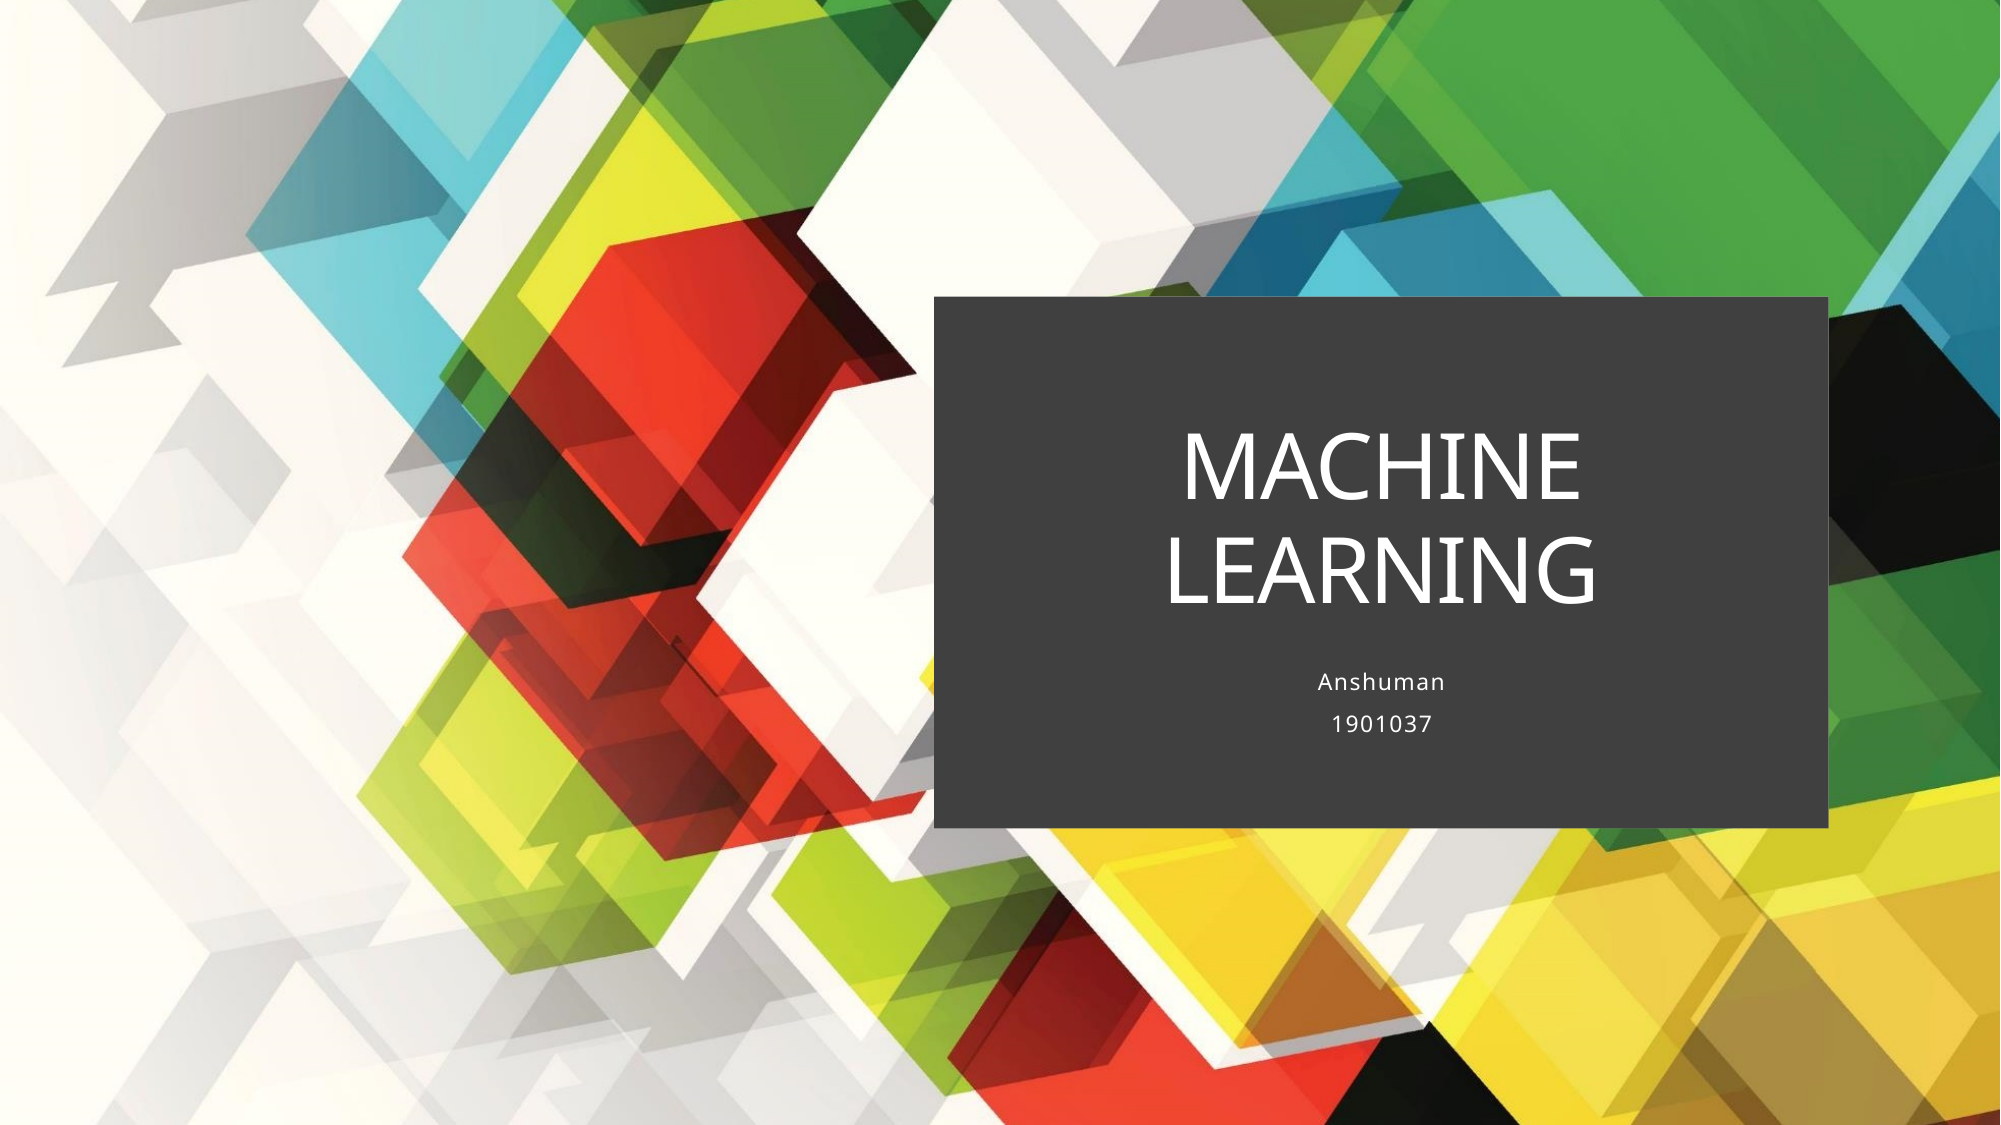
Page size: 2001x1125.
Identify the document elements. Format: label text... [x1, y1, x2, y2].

picture [0, 0, 2000, 1125]
text_box Anshuman 1901037 [989, 655, 1774, 748]
text_box [934, 296, 1829, 829]
title Machine learning [989, 386, 1774, 654]
